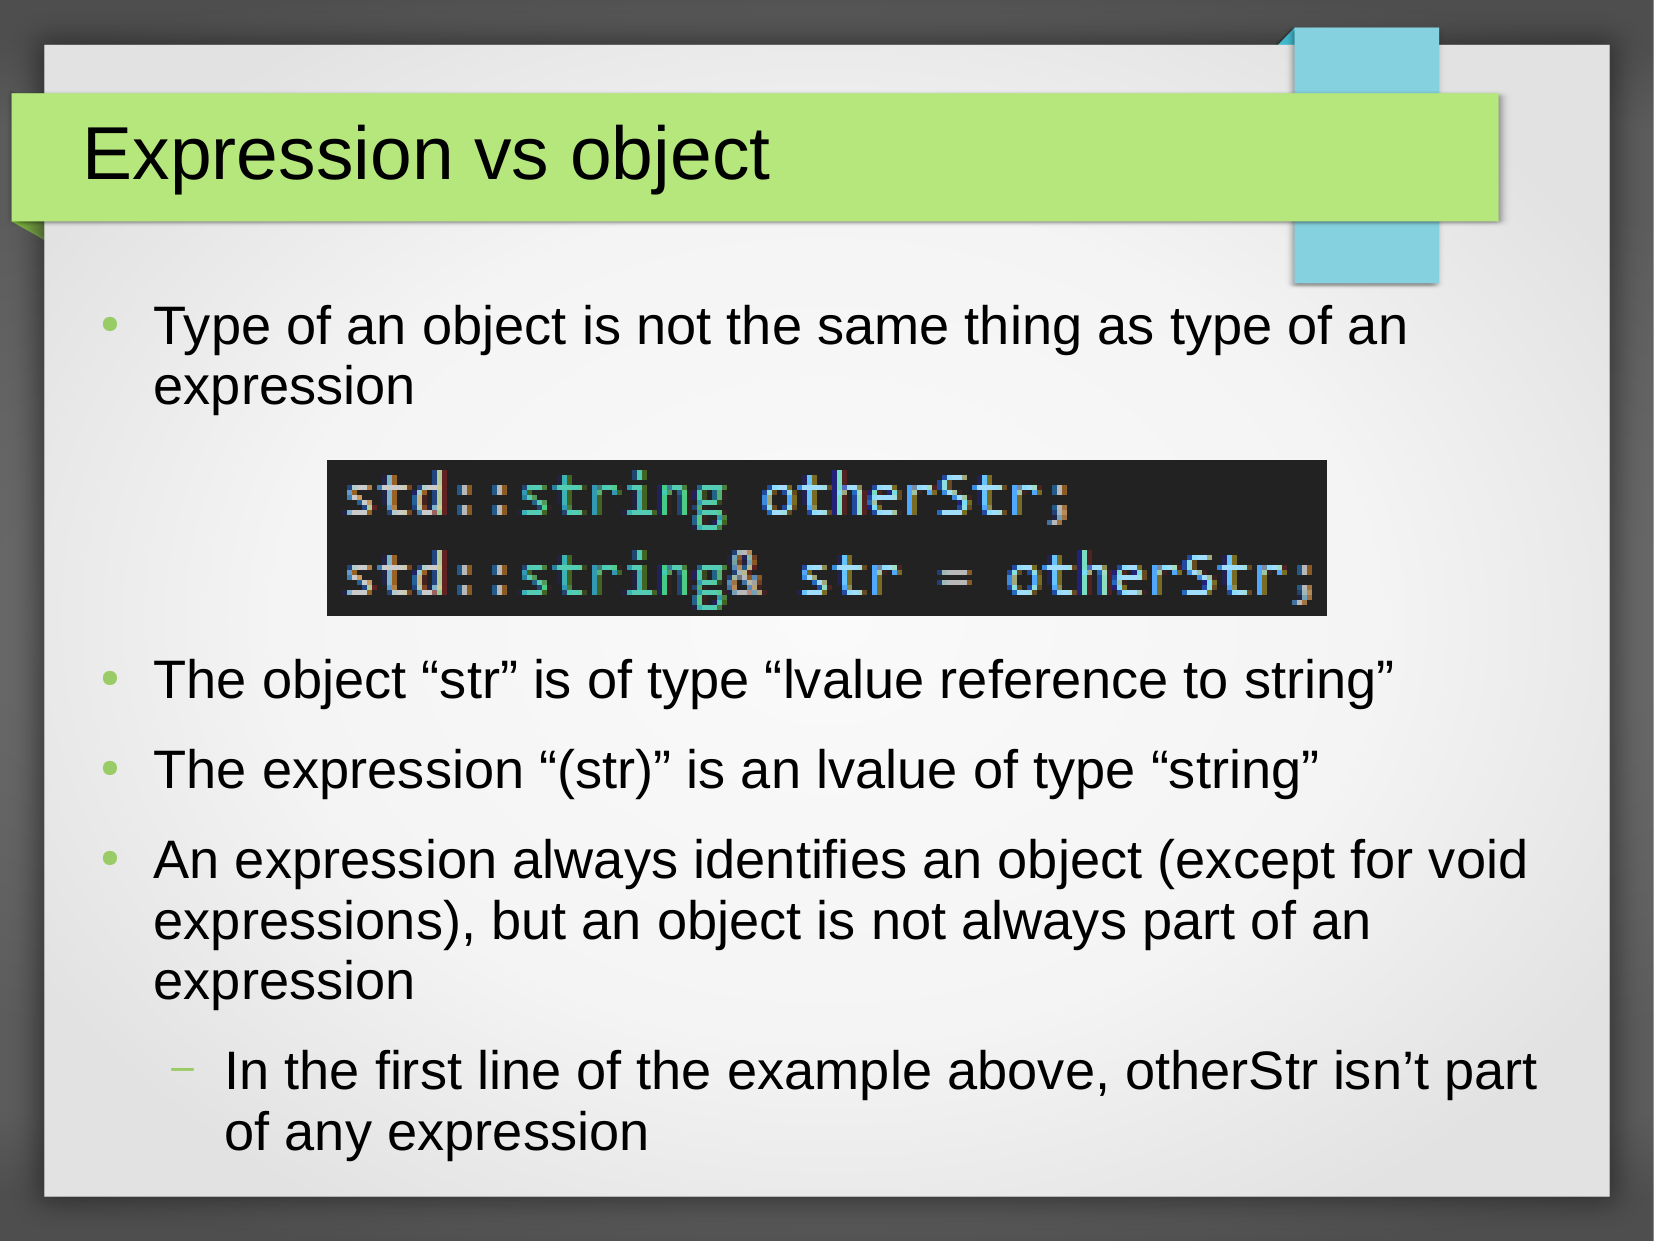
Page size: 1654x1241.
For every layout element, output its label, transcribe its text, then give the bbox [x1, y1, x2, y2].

list The object “str” is of type “lvalue reference to string” The expression “(str)” is an lvalue of type “string” An expression always identifies an object (except for void expressions), but an object is not always part of an expression In the first line of the example above, otherStr isn’t part of any expression [82, 649, 1571, 1182]
picture [0, 0, 1654, 1241]
list Type of an object is not the same thing as type of an expression [82, 295, 1571, 449]
title Expression vs object [82, 94, 1264, 213]
